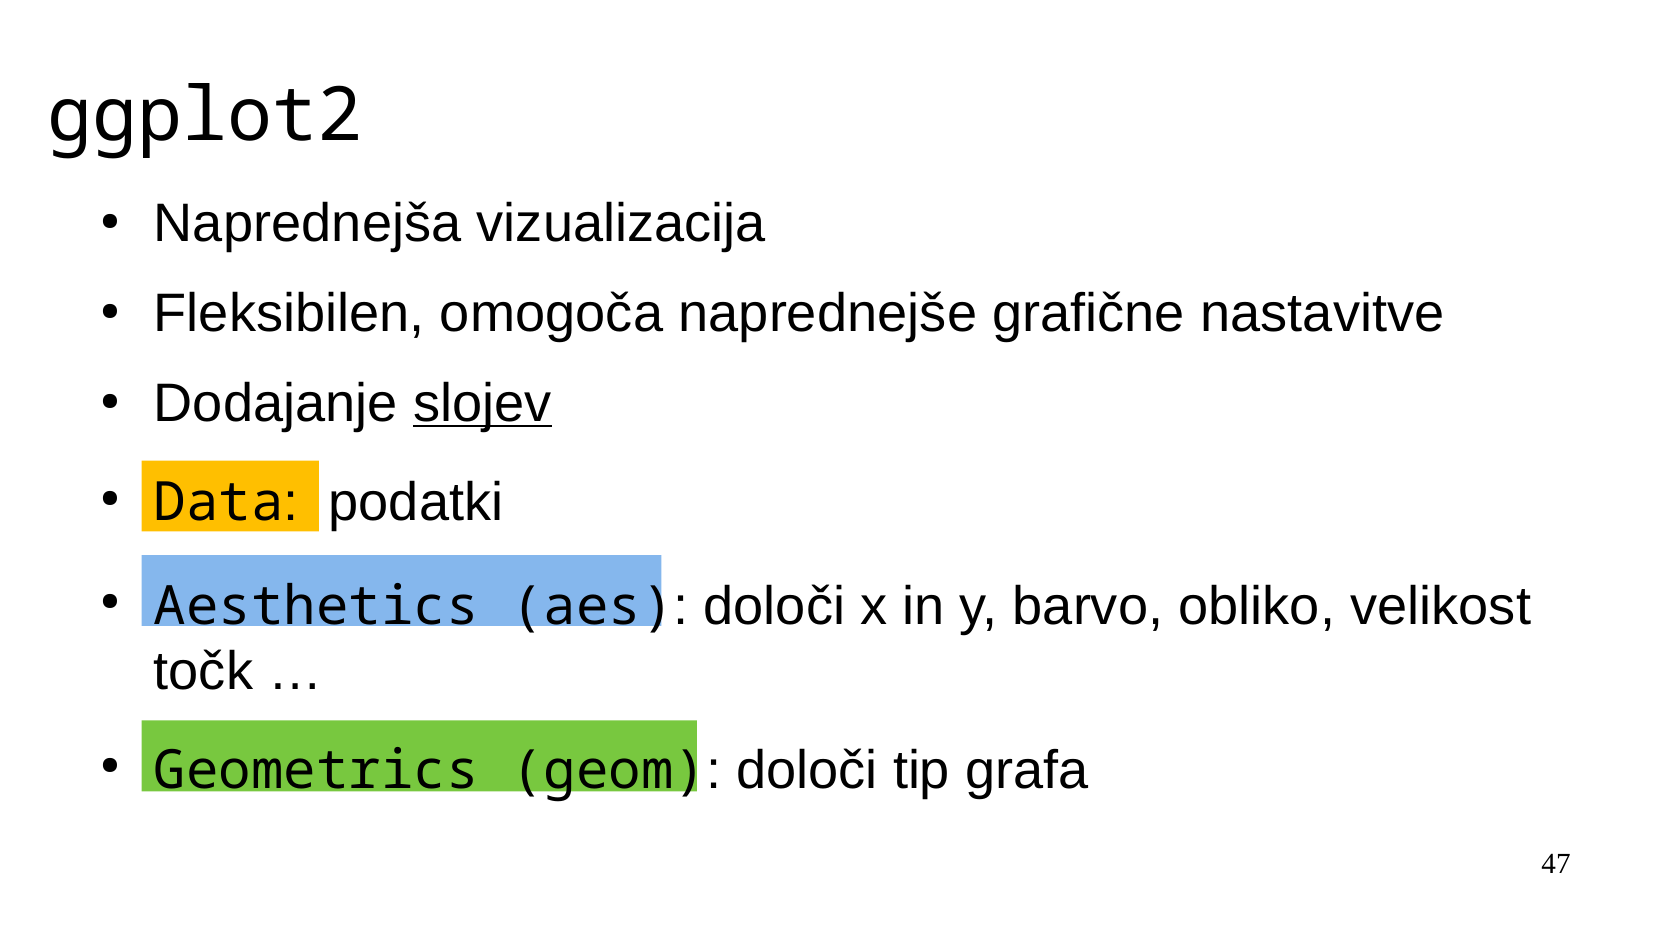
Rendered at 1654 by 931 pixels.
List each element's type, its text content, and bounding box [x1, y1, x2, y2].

list Naprednejša vizualizacija Fleksibilen, omogoča naprednejše grafične nastavitve Dodajanje slojev Data: podatki Aesthetics (aes): določi x in y, barvo, obliko, velikost točk … Geometrics (geom): določi tip grafa [82, 192, 1571, 827]
title ggplot2 [47, 33, 1536, 189]
